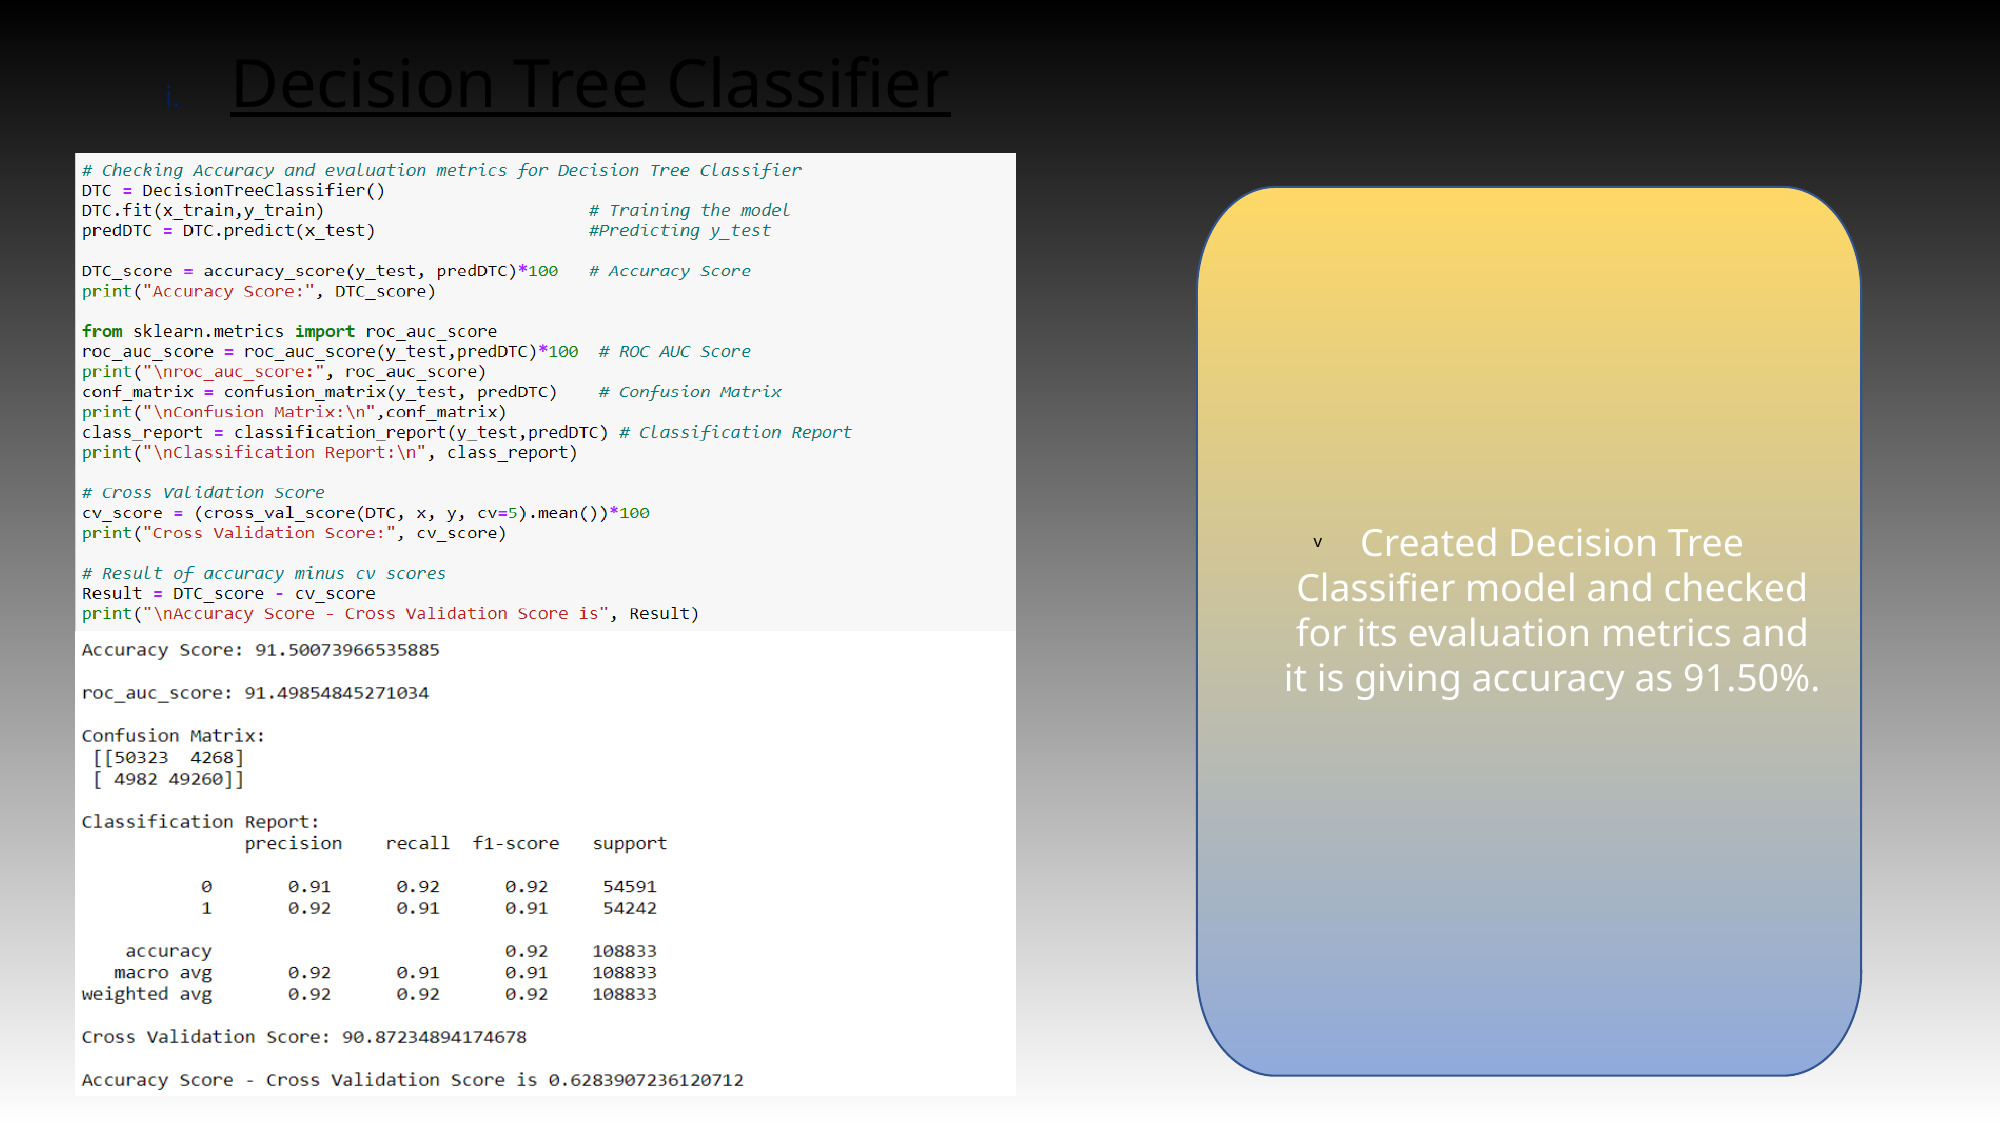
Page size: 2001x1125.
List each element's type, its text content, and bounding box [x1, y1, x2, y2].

text_box Decision Tree Classifier [75, 27, 1927, 128]
text_box Created Decision Tree Classifier model and checked for its evaluation metrics and it is giving accuracy as 91.50%. [1196, 186, 1862, 1076]
picture [75, 153, 1016, 1096]
